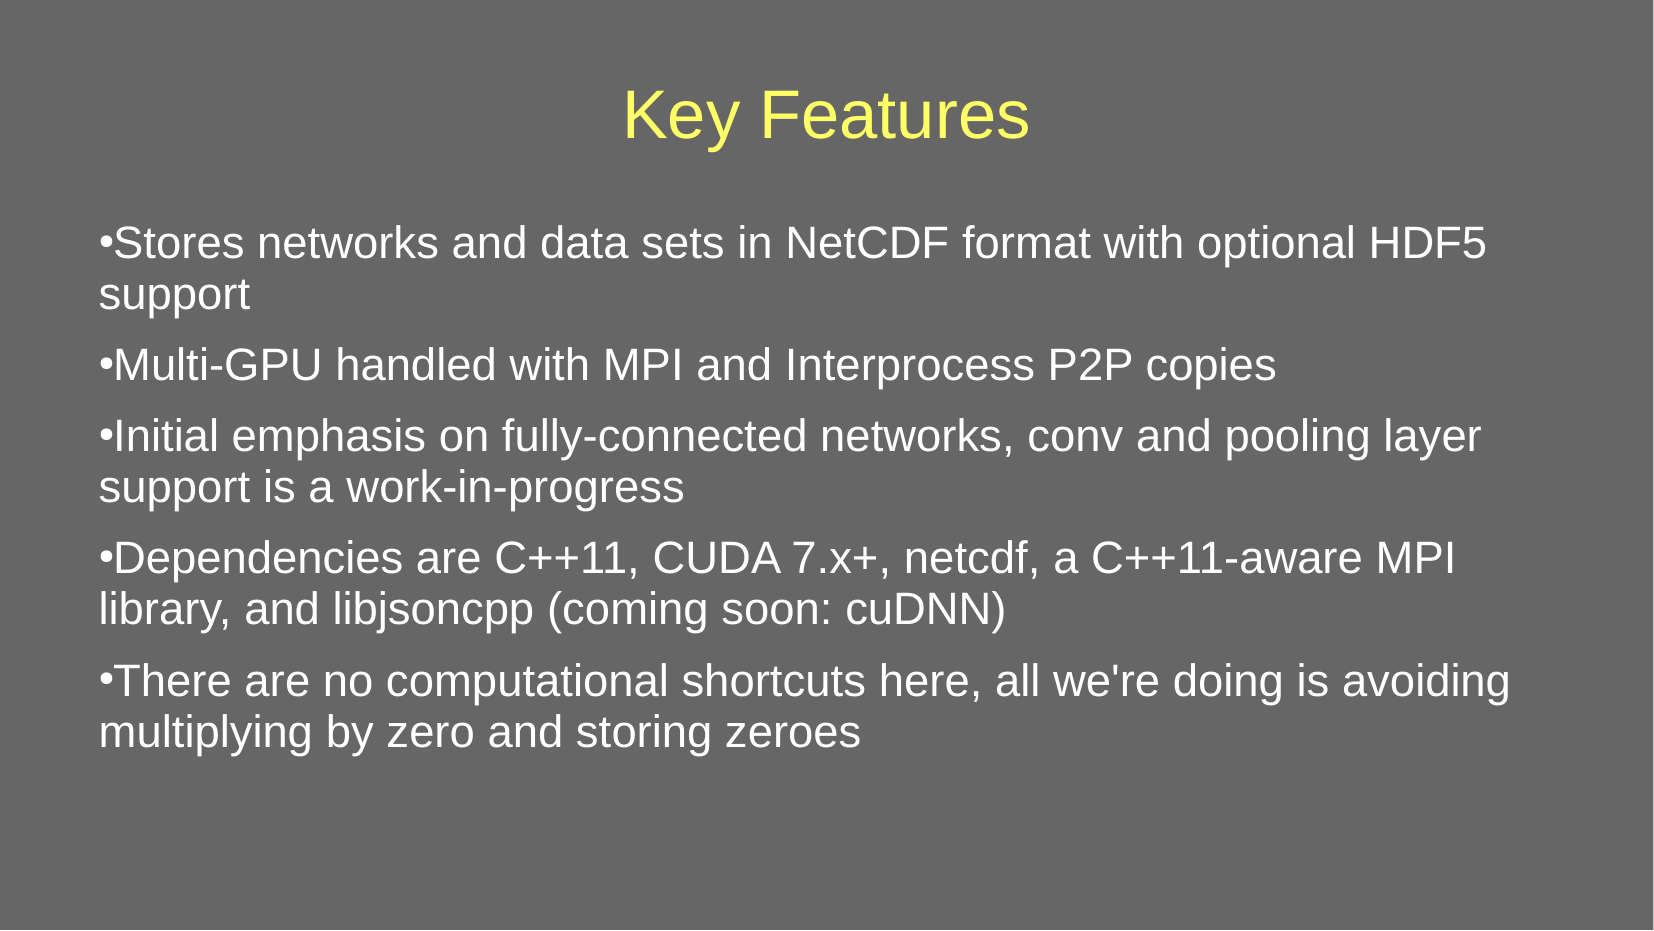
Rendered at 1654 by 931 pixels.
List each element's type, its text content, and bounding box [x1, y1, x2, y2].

title Key Features [82, 36, 1571, 193]
list Stores networks and data sets in NetCDF format with optional HDF5 support Multi-GPU handled with MPI and Interprocess P2P copies Initial emphasis on fully-connected networks, conv and pooling layer support is a work-in-progress Dependencies are C++11, CUDA 7.x+, netcdf, a C++11-aware MPI library, and libjsoncpp (coming soon: cuDNN) There are no computational shortcuts here, all we're doing is avoiding multiplying by zero and storing zeroes [82, 217, 1571, 757]
